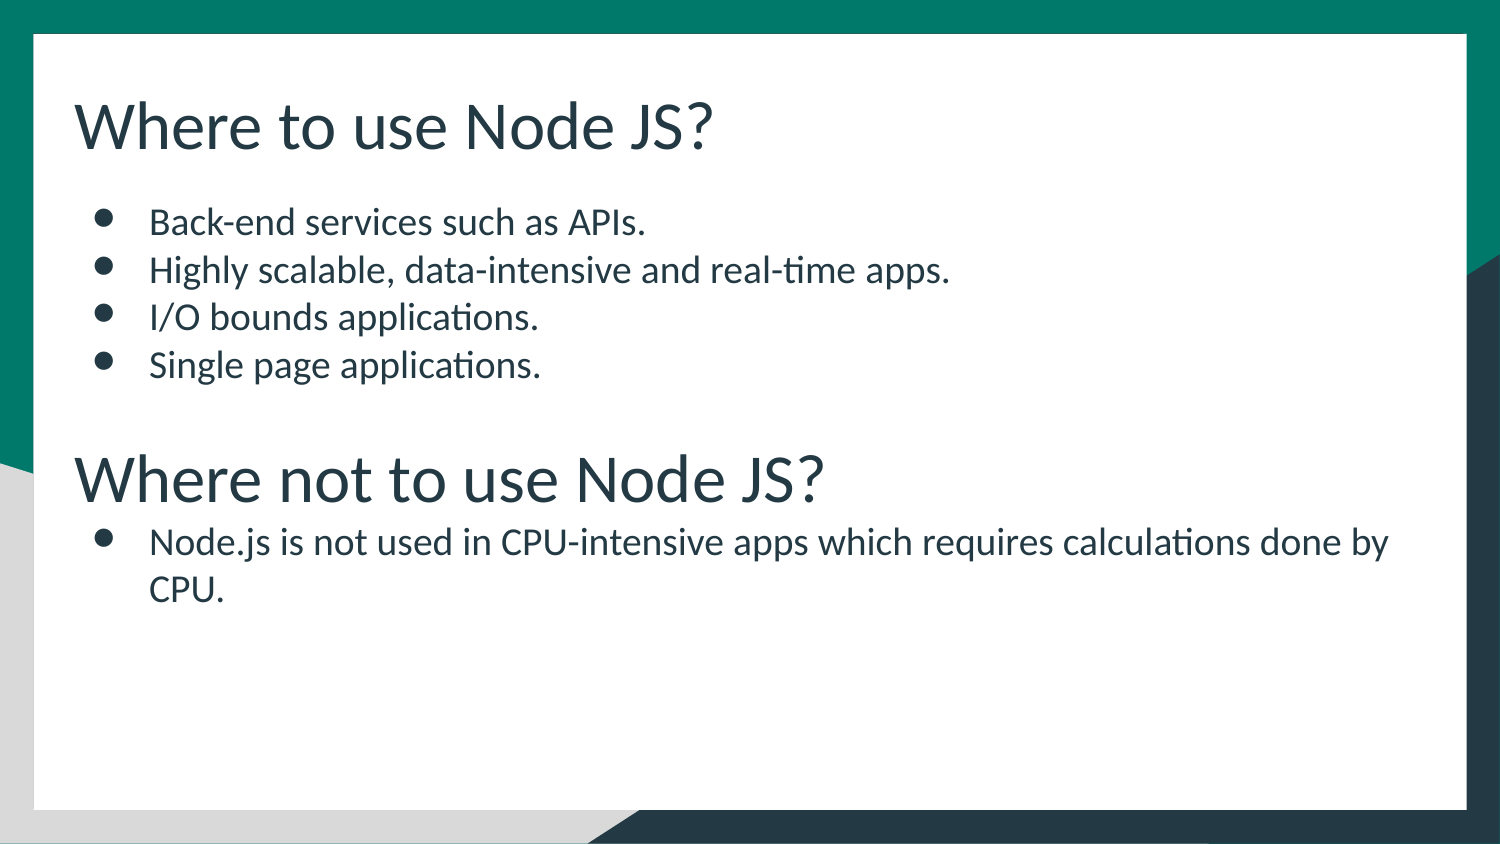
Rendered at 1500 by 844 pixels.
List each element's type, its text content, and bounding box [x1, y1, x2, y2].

text_box Where to use Node JS? Back-end services such as APIs. Highly scalable, data-intensive and real-time apps. I/O bounds applications. Single page applications. Where not to use Node JS? Node.js is not used in CPU-intensive apps which requires calculations done by CPU. [59, 66, 1428, 761]
